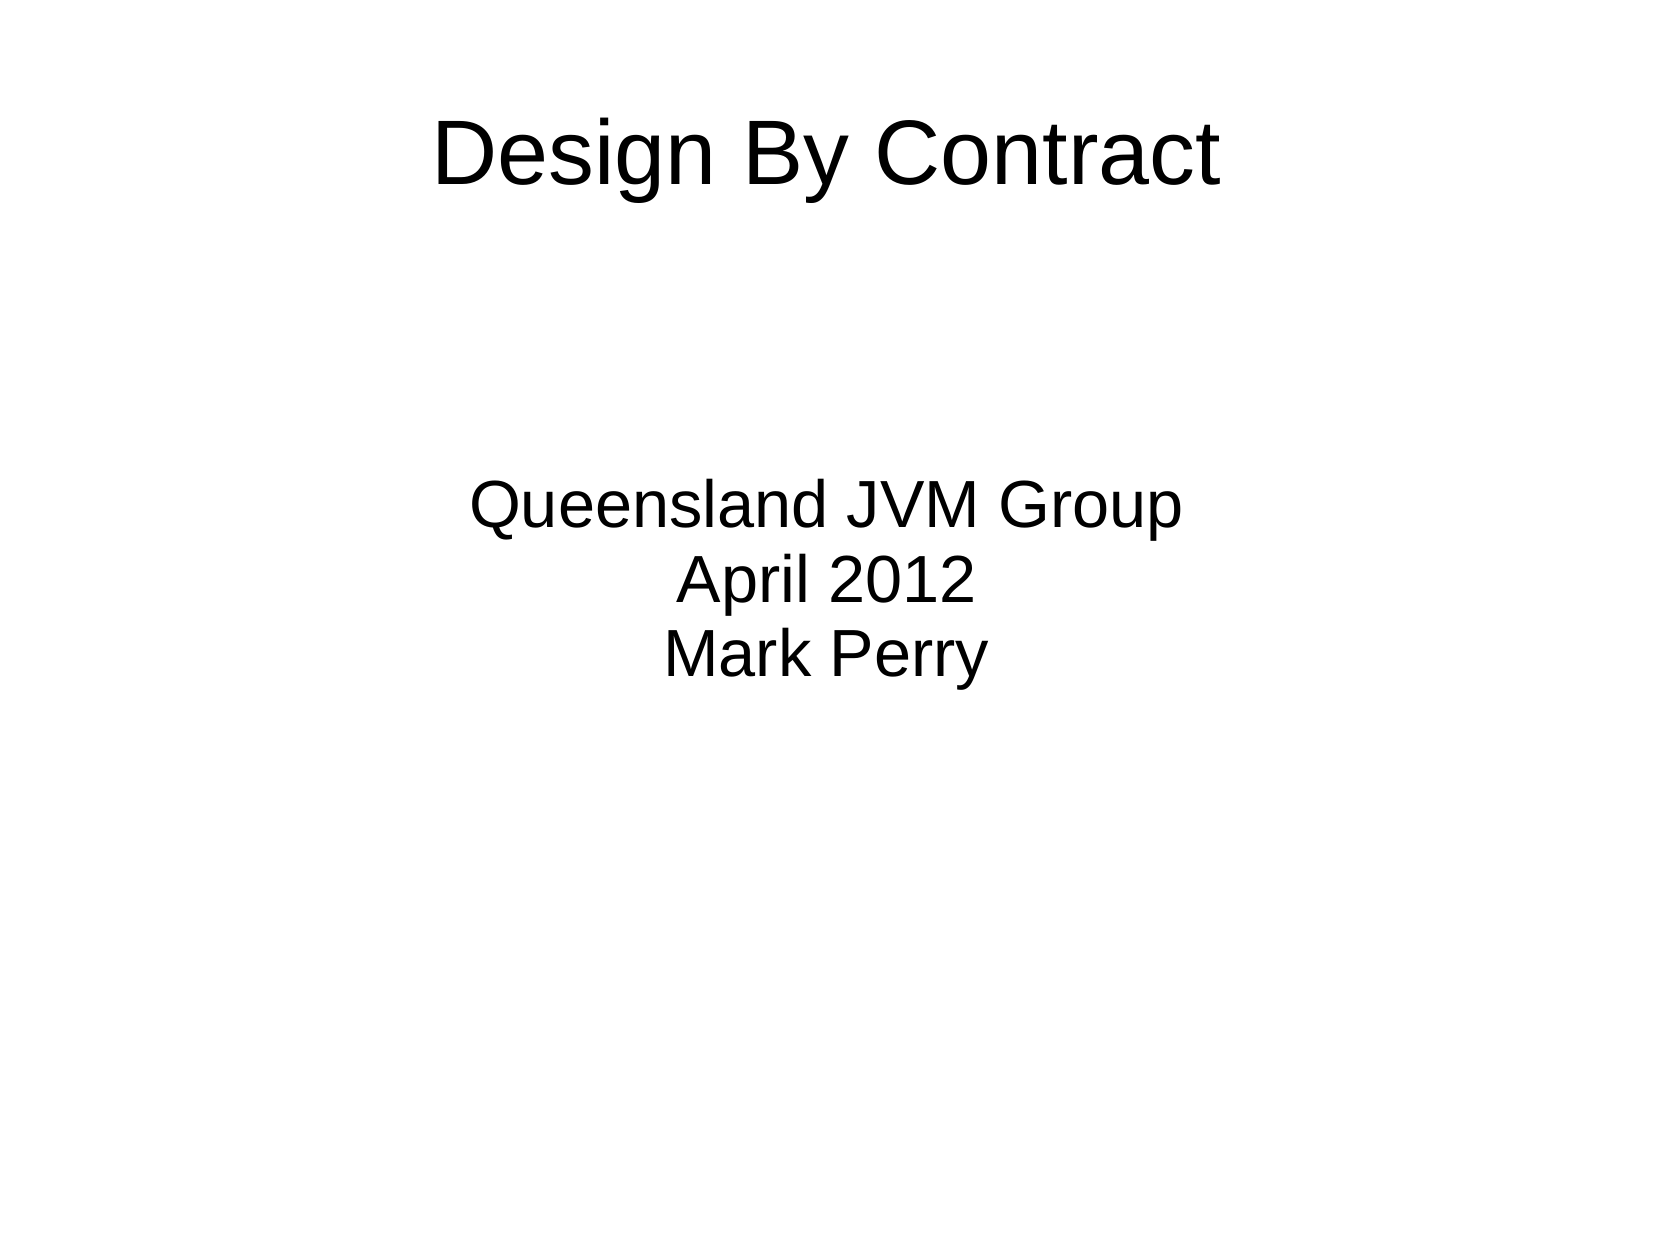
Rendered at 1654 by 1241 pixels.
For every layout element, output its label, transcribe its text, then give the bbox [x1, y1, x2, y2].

subtitle Queensland JVM Group April 2012 Mark Perry [82, 49, 1571, 1109]
